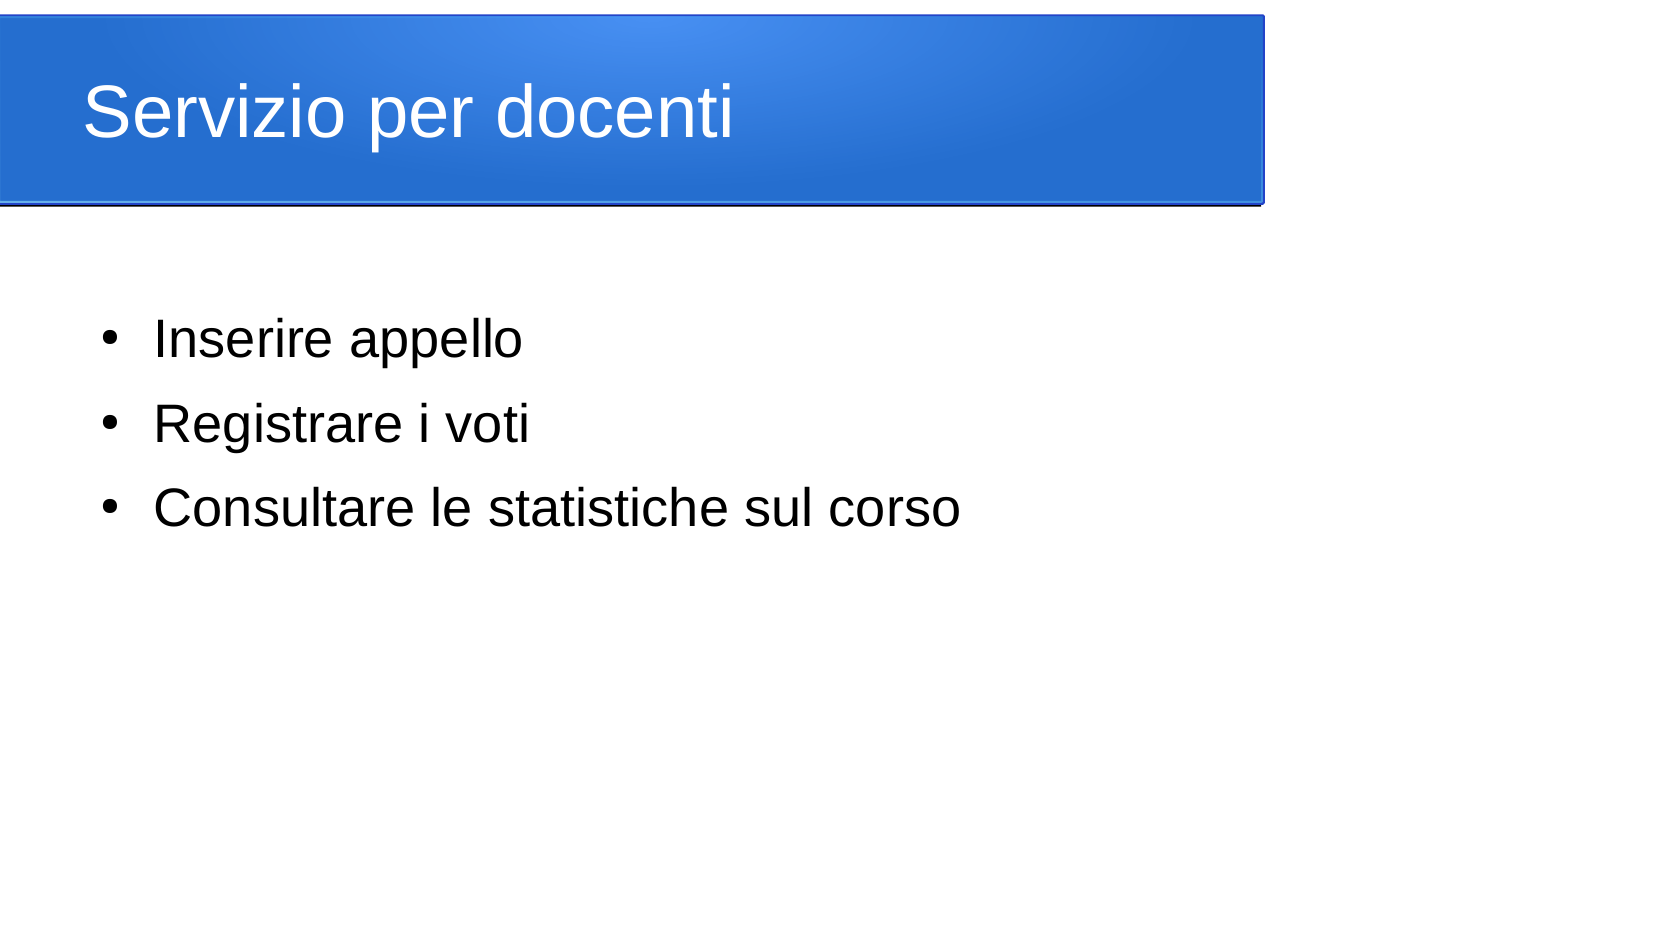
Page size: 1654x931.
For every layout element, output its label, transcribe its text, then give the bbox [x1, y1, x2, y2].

title Servizio per docenti [82, 35, 1235, 189]
list Inserire appello Registrare i voti Consultare le statistiche sul corso [82, 224, 1571, 764]
